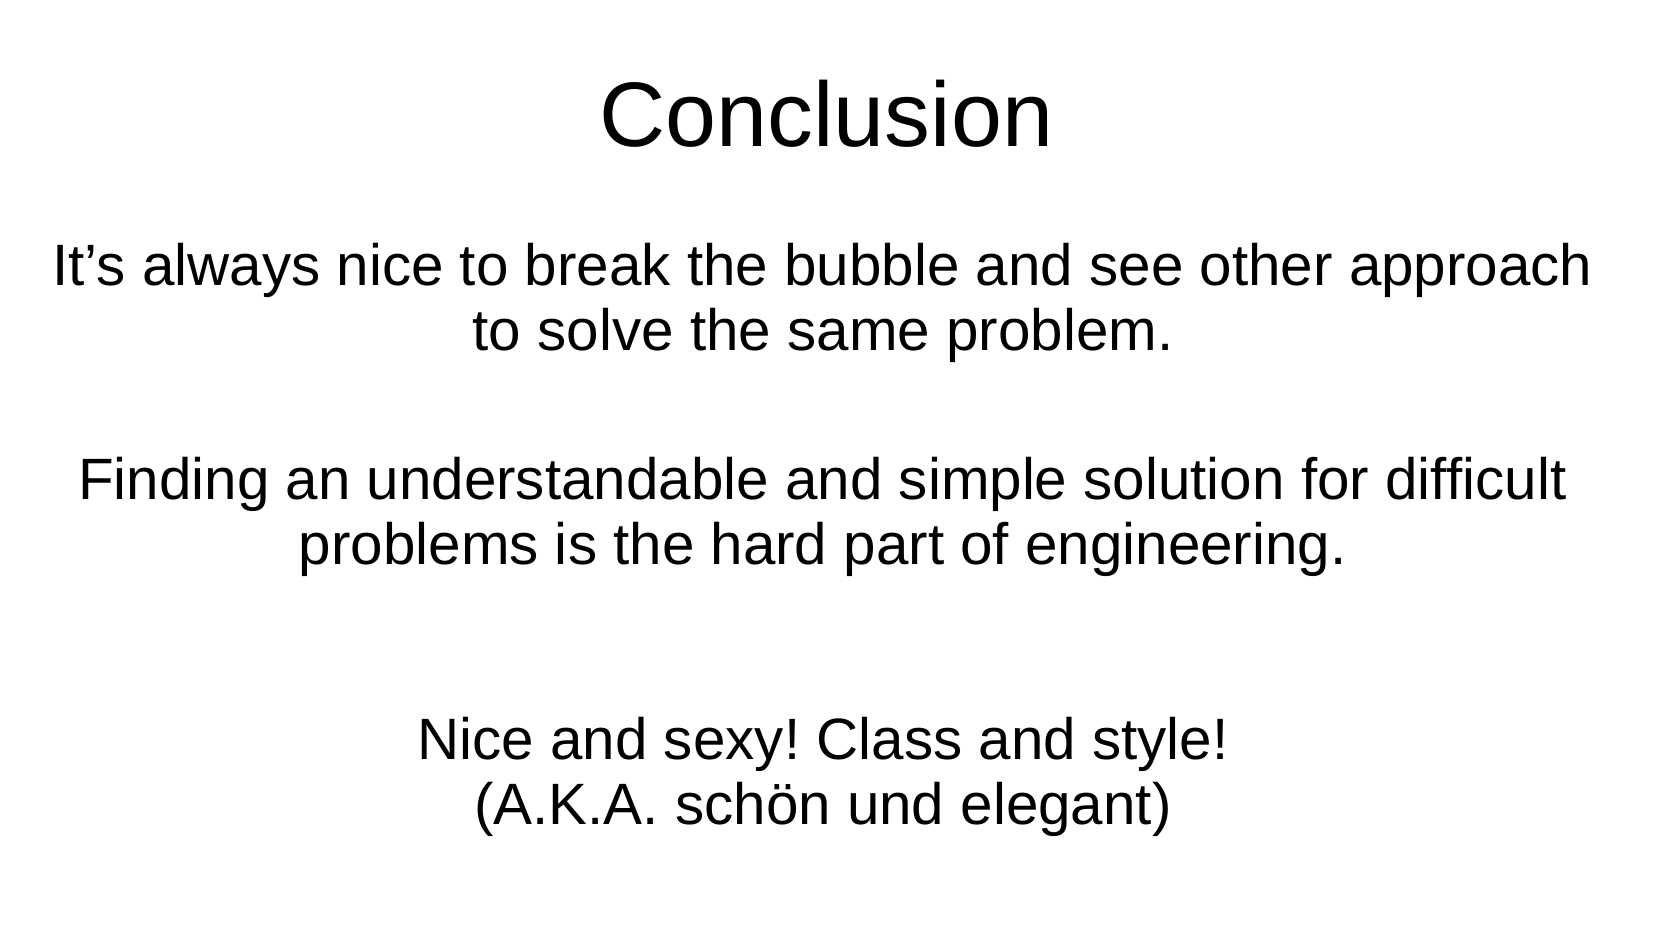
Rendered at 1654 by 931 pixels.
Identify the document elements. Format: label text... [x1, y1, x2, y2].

text_box It’s always nice to break the bubble and see other approach to solve the same problem. Finding an understandable and simple solution for difficult problems is the hard part of engineering. Nice and sexy! Class and style! (A.K.A. schön und elegant) [37, 225, 1613, 863]
title Conclusion [82, 37, 1571, 193]
